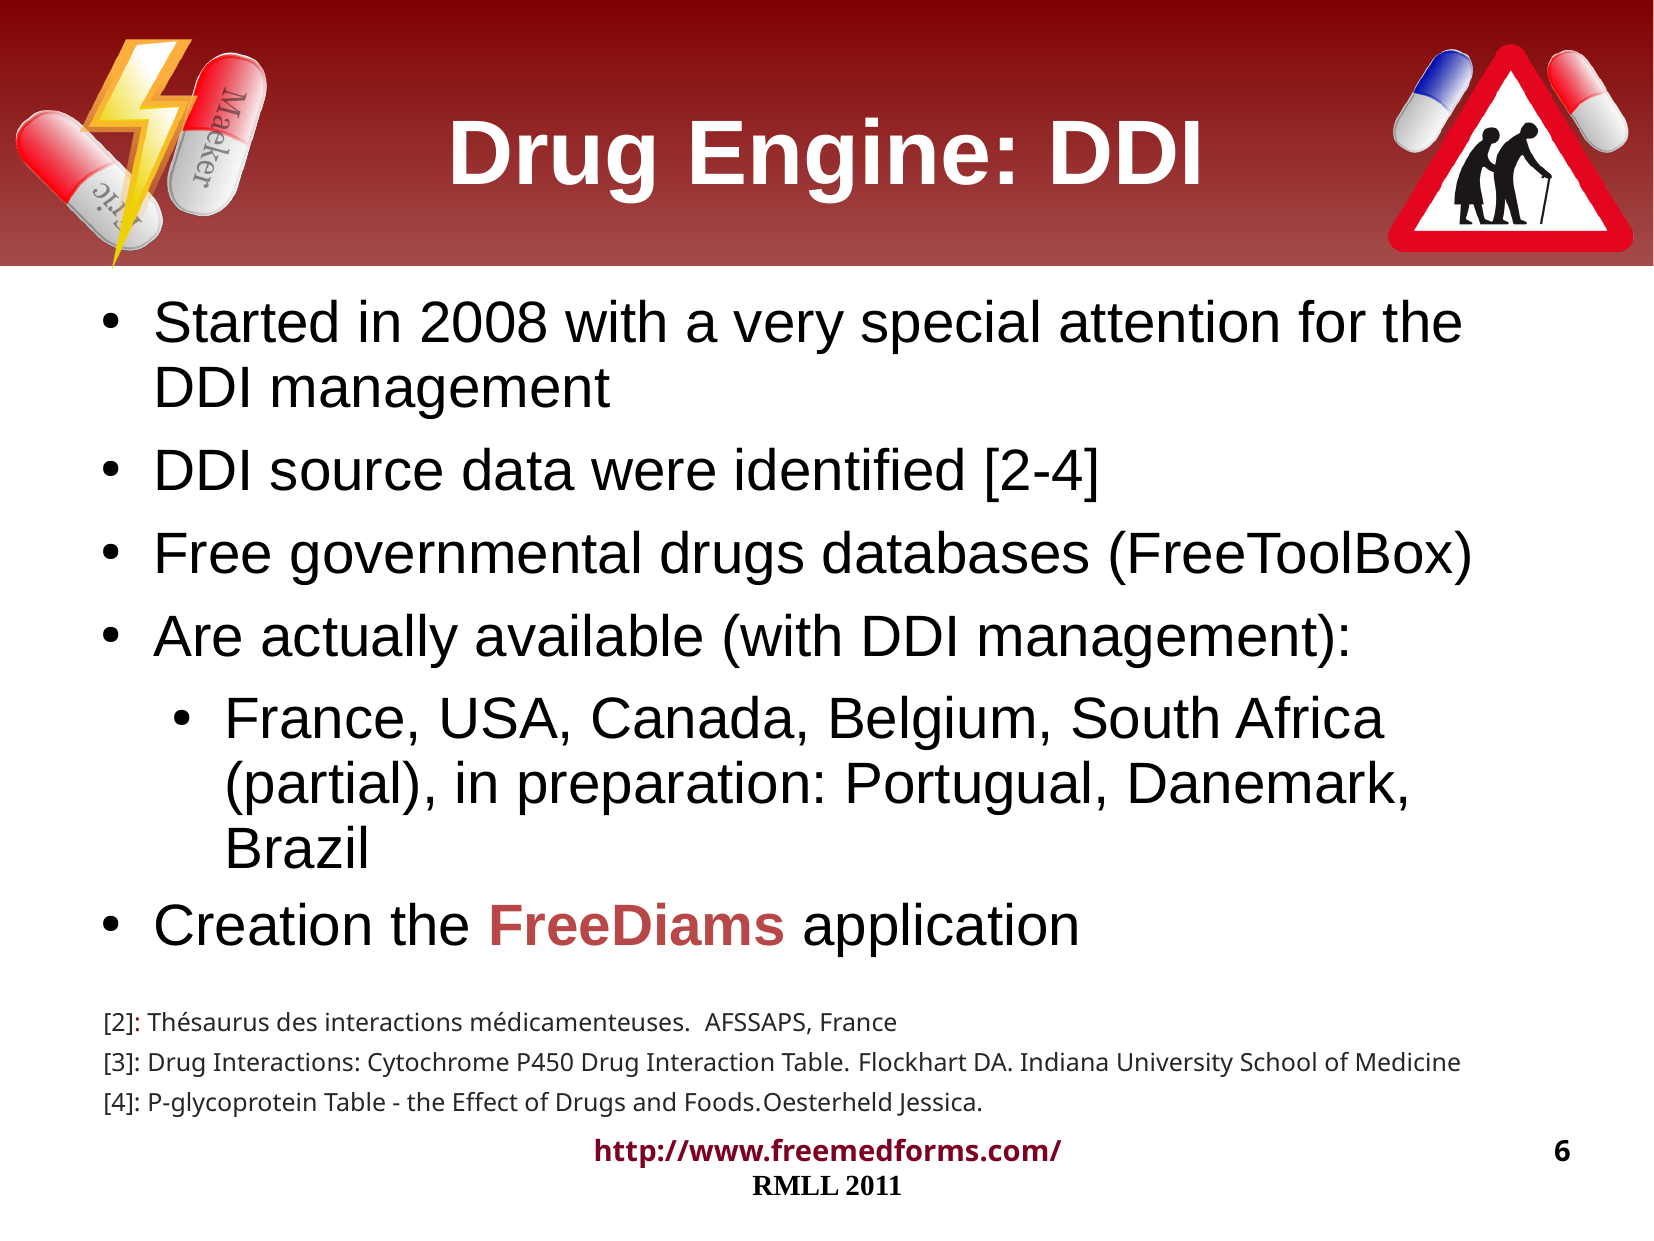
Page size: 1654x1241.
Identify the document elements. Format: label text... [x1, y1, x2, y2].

list Started in 2008 with a very special attention for the DDI management DDI source data were identified [2-4] Free governmental drugs databases (FreeToolBox) Are actually available (with DDI management): France, USA, Canada, Belgium, South Africa (partial), in preparation: Portugual, Danemark, Brazil Creation the FreeDiams application [82, 290, 1571, 959]
text_box [2]: Thésaurus des interactions médicamenteuses. AFSSAPS, France [3]: Drug Interactions: Cytochrome P450 Drug Interaction Table. Flockhart DA. Indiana University School of Medicine [4]: P-glycoprotein Table - the Effect of Drugs and Foods.Oesterheld Jessica. [88, 992, 1565, 1126]
picture [0, 29, 271, 273]
picture [1387, 29, 1634, 266]
title Drug Engine: DDI [295, 49, 1359, 257]
